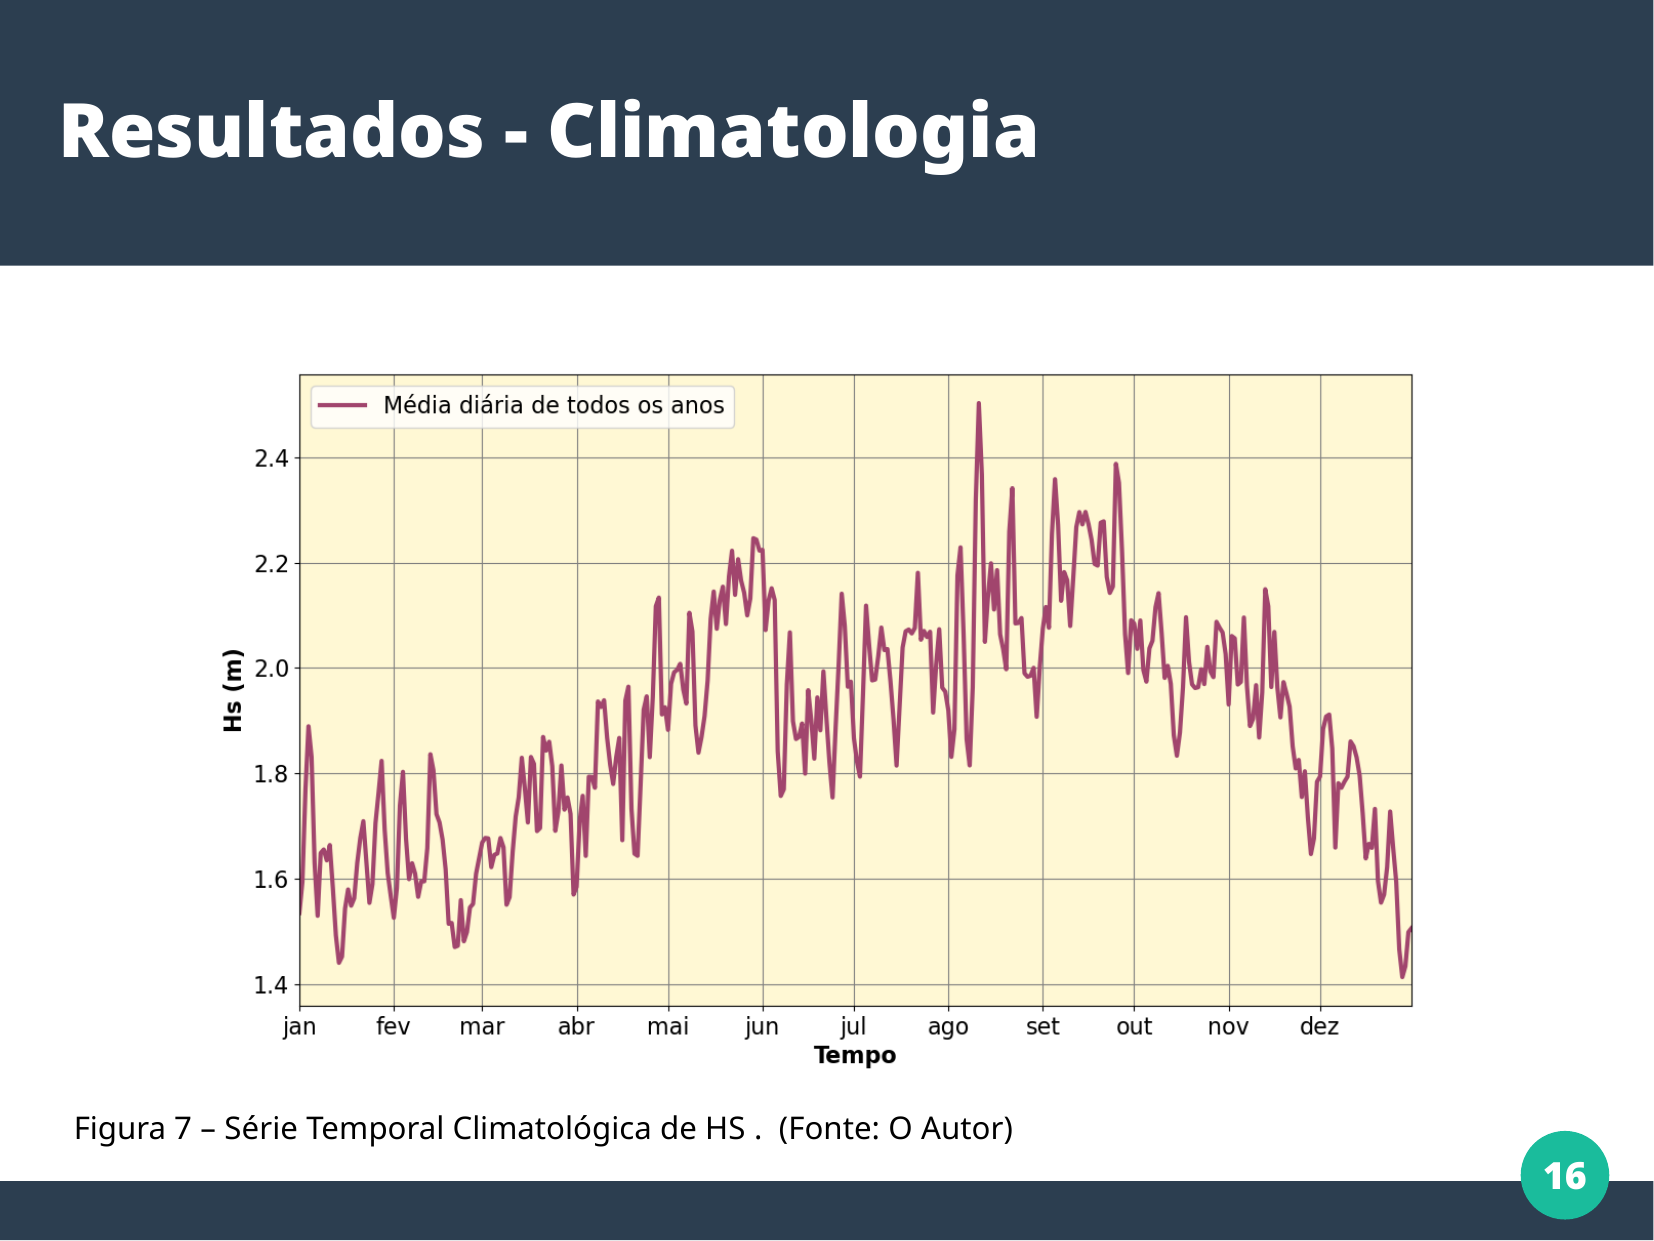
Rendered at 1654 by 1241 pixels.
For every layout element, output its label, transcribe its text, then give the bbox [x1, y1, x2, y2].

list [11, 283, 1536, 1111]
picture [212, 359, 1418, 1075]
title Resultados - Climatologia [59, 49, 1595, 207]
text_box Figura 7 – Série Temporal Climatológica de HS . (Fonte: O Autor) [59, 1098, 1607, 1232]
